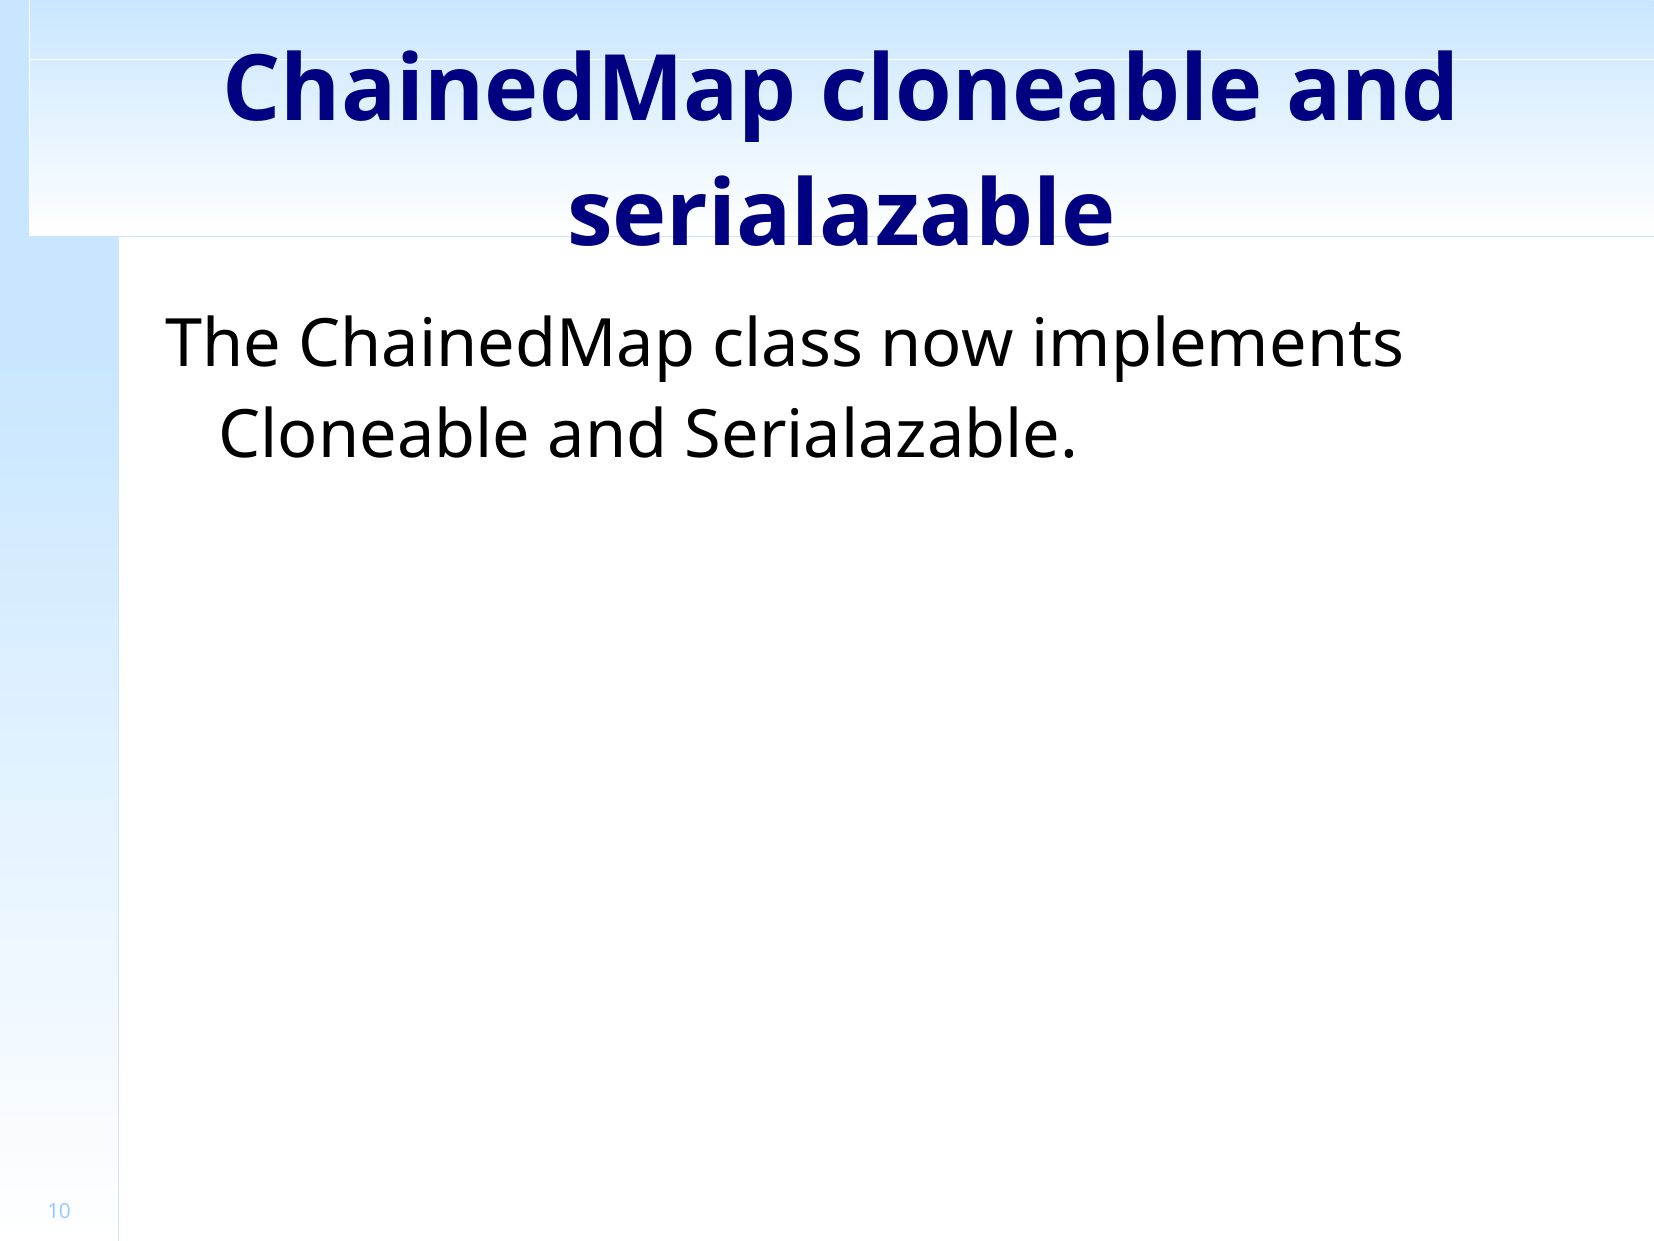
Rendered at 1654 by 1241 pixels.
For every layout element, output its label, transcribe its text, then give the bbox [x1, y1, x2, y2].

title ChainedMap cloneable and serialazable [29, 36, 1654, 260]
list The ChainedMap class now implements Cloneable and Serialazable. [147, 295, 1625, 1182]
